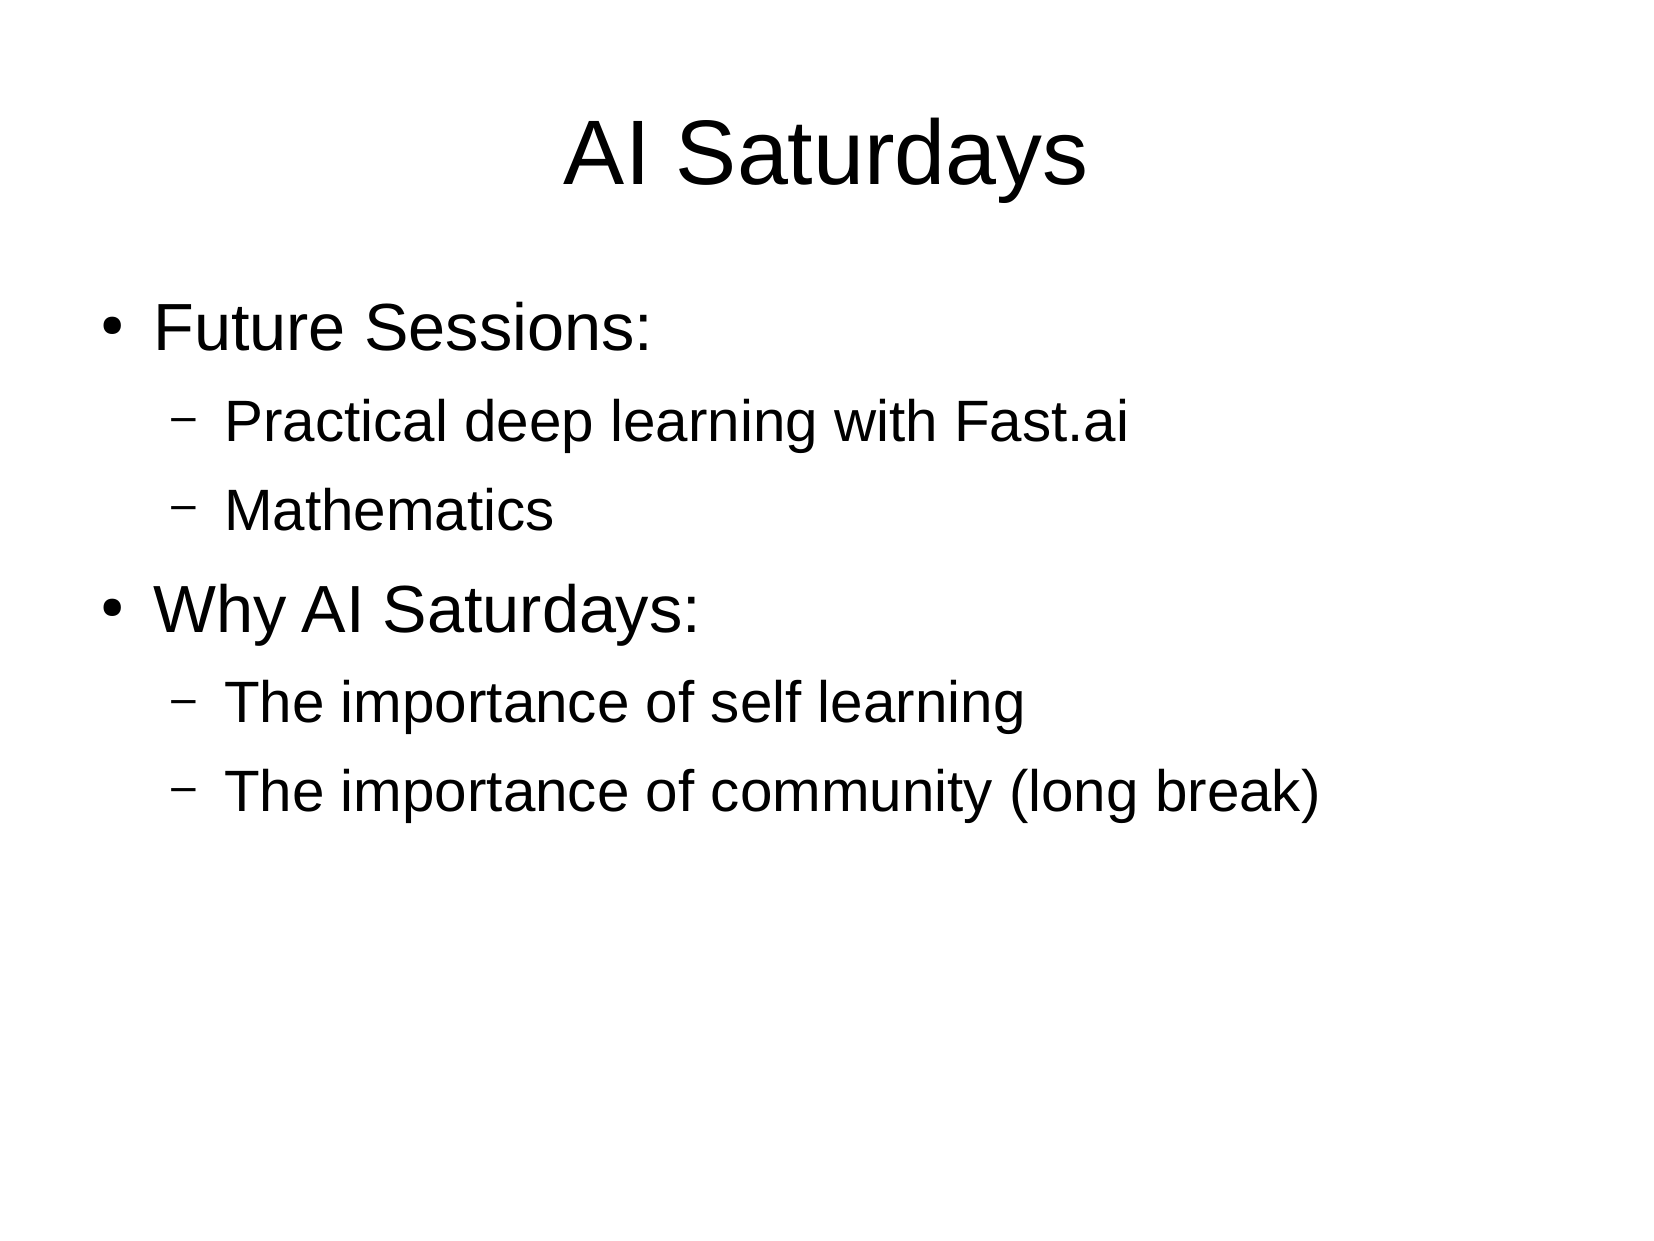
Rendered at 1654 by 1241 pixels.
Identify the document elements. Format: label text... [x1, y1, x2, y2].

title AI Saturdays [82, 49, 1571, 257]
list Future Sessions: Practical deep learning with Fast.ai Mathematics Why AI Saturdays: The importance of self learning The importance of community (long break) [82, 290, 1571, 1010]
